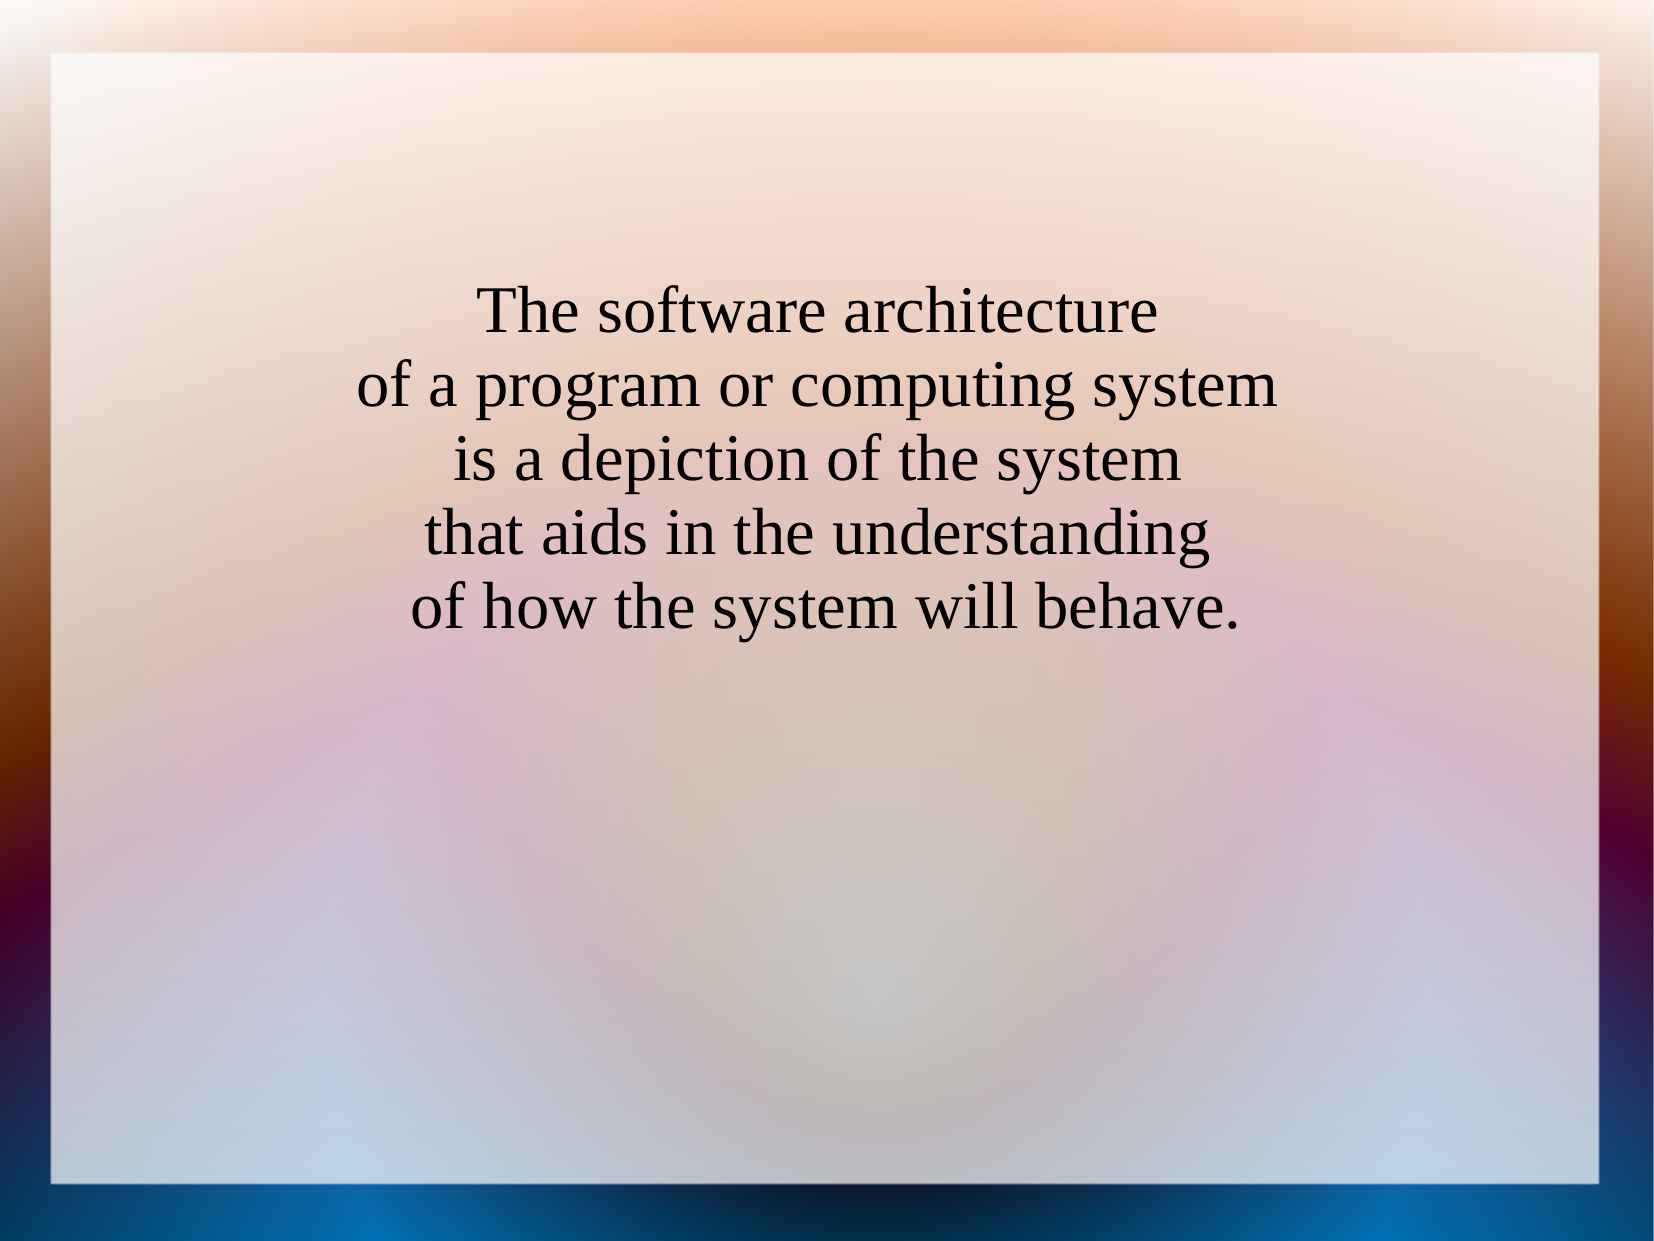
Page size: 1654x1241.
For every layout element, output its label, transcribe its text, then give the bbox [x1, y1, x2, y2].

subtitle The software architecture of a program or computing system is a depiction of the system that aids in the understanding of how the system will behave. [82, 55, 1571, 1010]
picture [0, 0, 1654, 1241]
